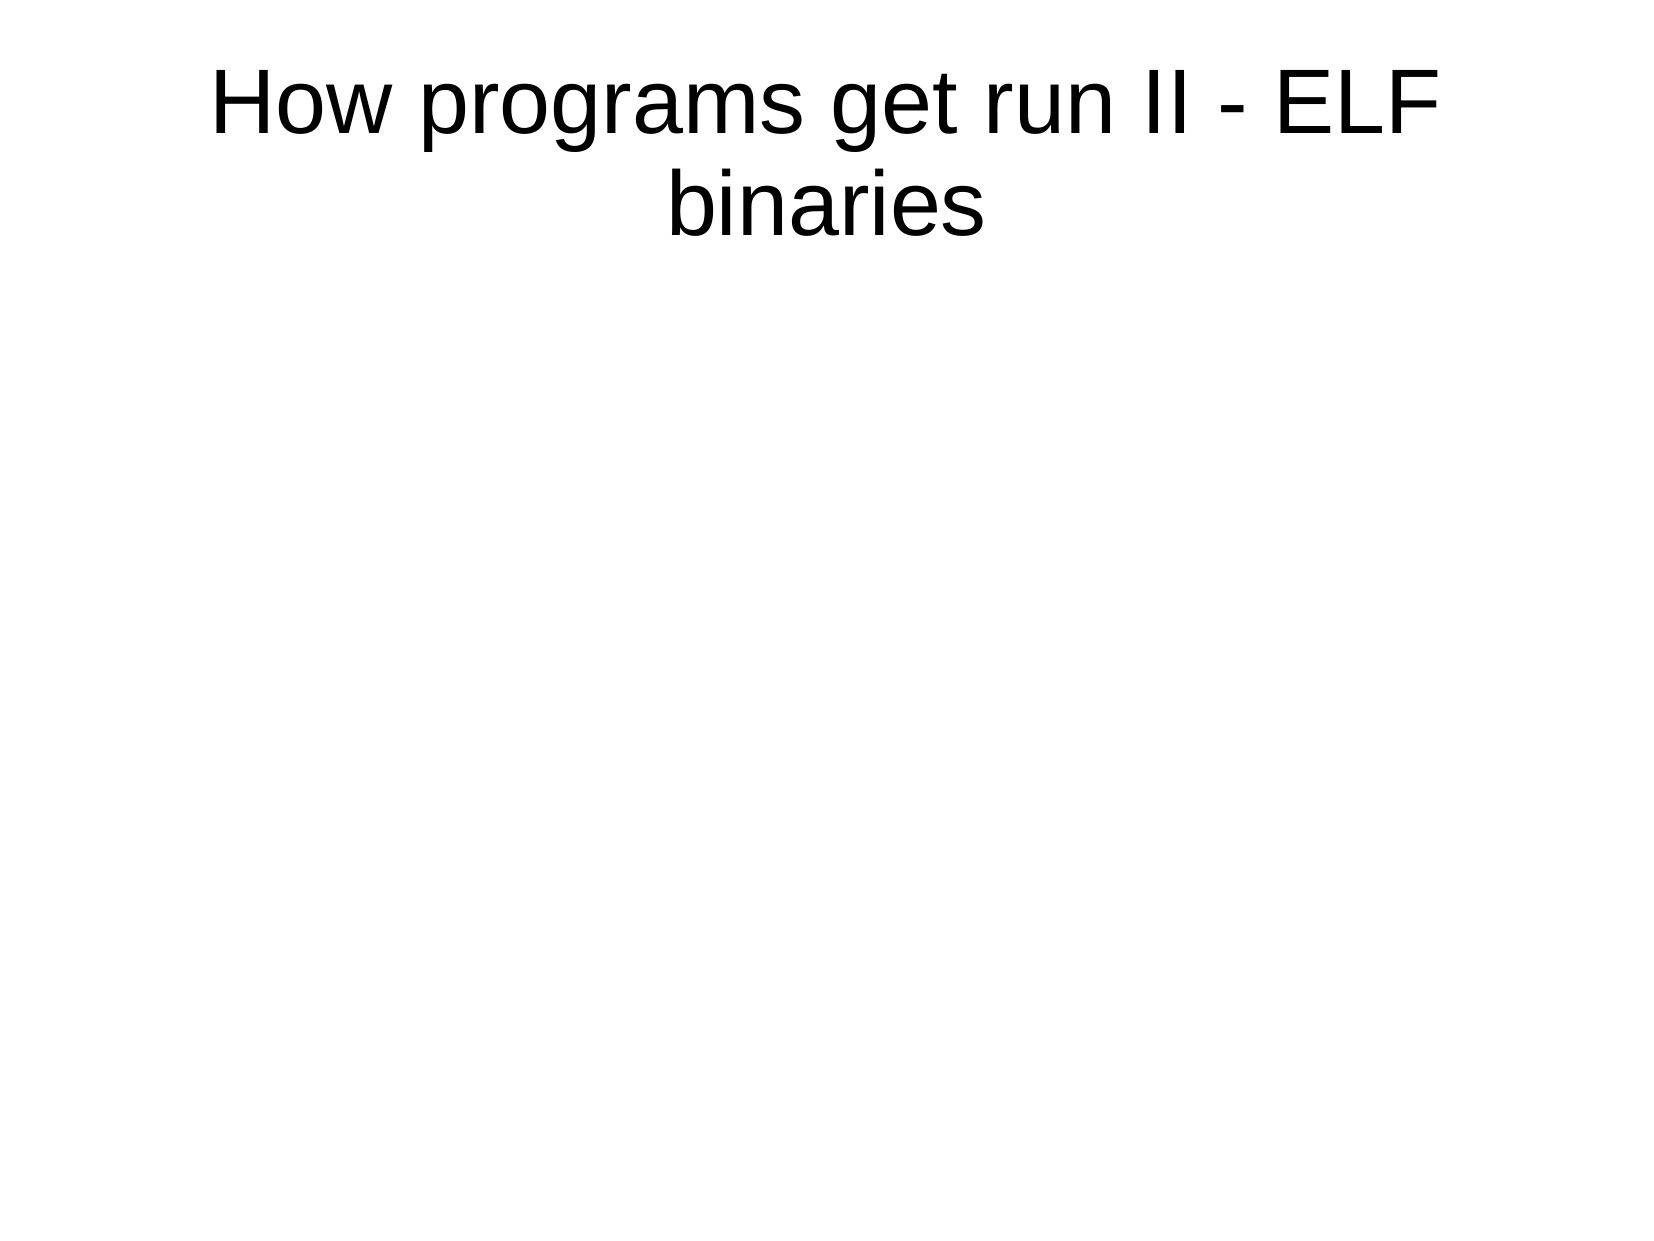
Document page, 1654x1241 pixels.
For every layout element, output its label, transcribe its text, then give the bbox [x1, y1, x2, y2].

title How programs get run II - ELF binaries [82, 49, 1571, 257]
